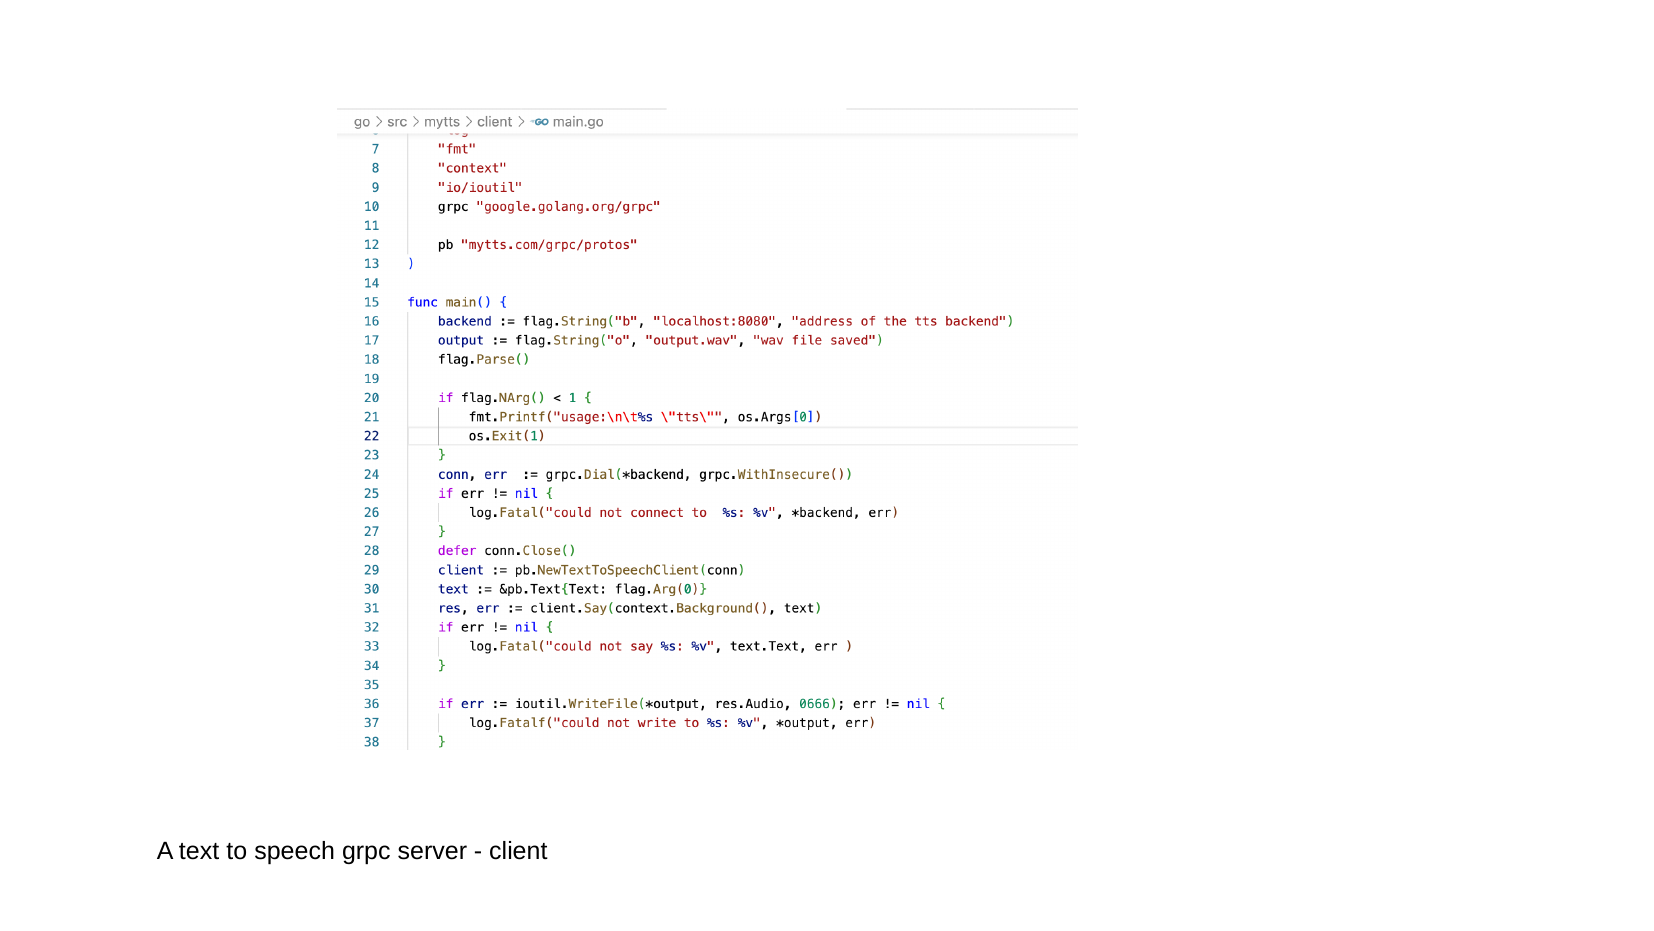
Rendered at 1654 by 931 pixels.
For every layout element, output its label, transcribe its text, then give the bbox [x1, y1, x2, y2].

text_box A text to speech grpc server - client [142, 829, 1051, 901]
picture [337, 108, 1078, 751]
